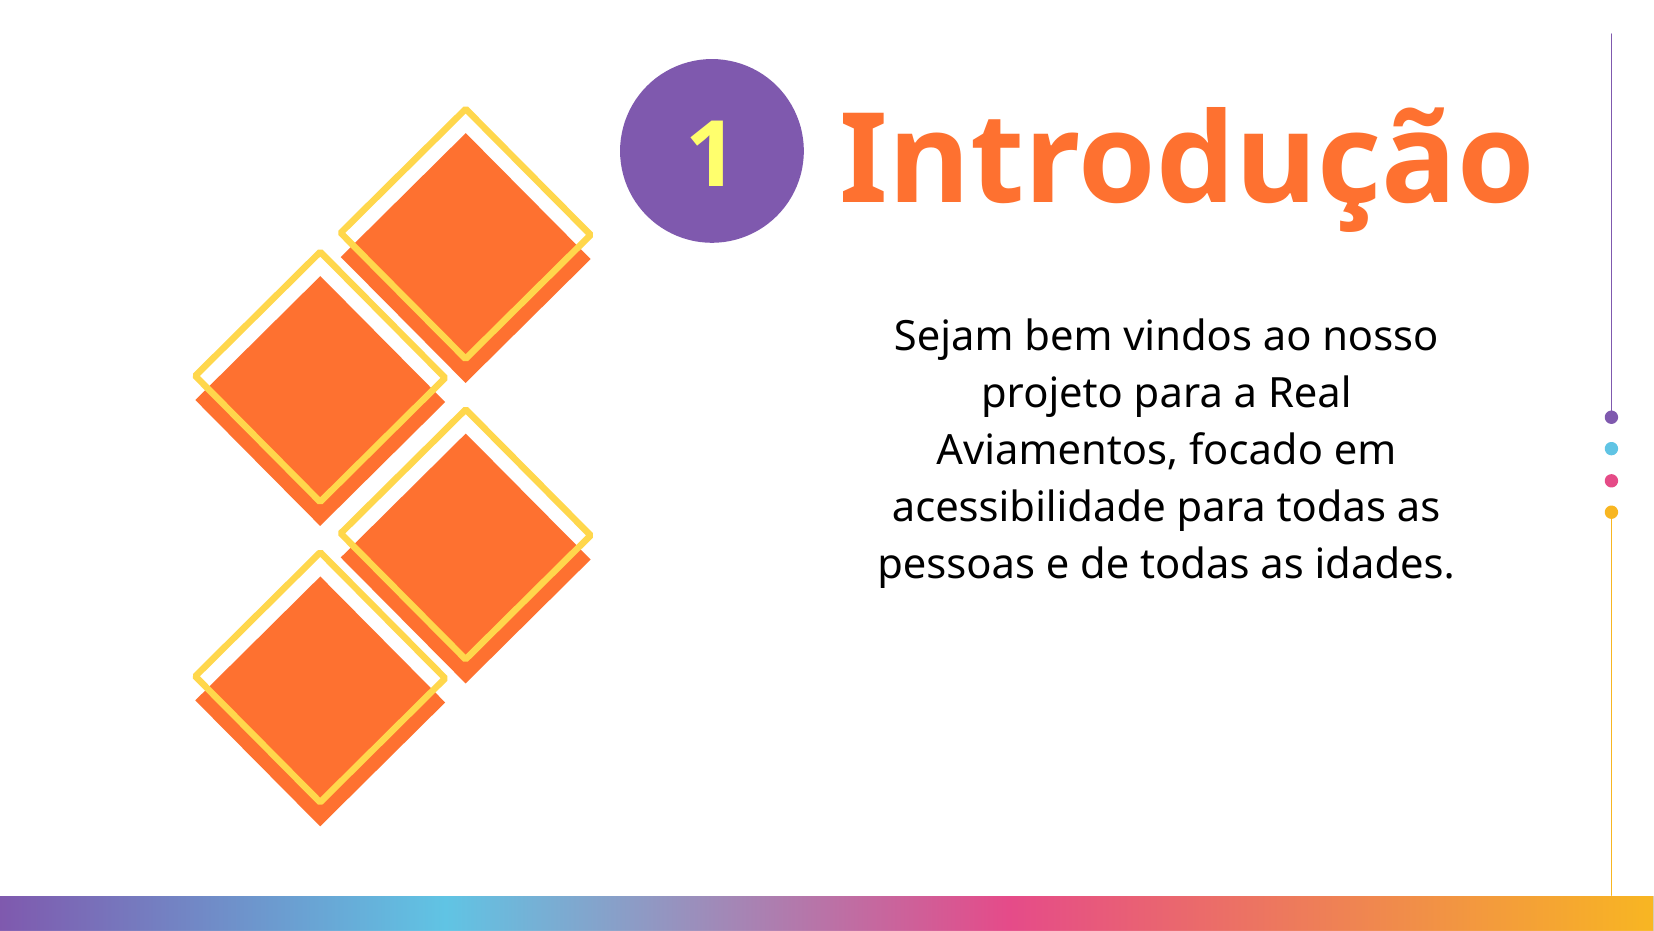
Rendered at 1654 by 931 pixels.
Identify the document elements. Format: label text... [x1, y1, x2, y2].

title Introdução [826, 0, 1536, 325]
text_box 1 [620, 59, 804, 243]
picture [0, 896, 1654, 931]
title Sejam bem vindos ao nosso projeto para a Real Aviamentos, focado em acessibilidade para todas as pessoas e de todas as idades. [856, 277, 1477, 620]
